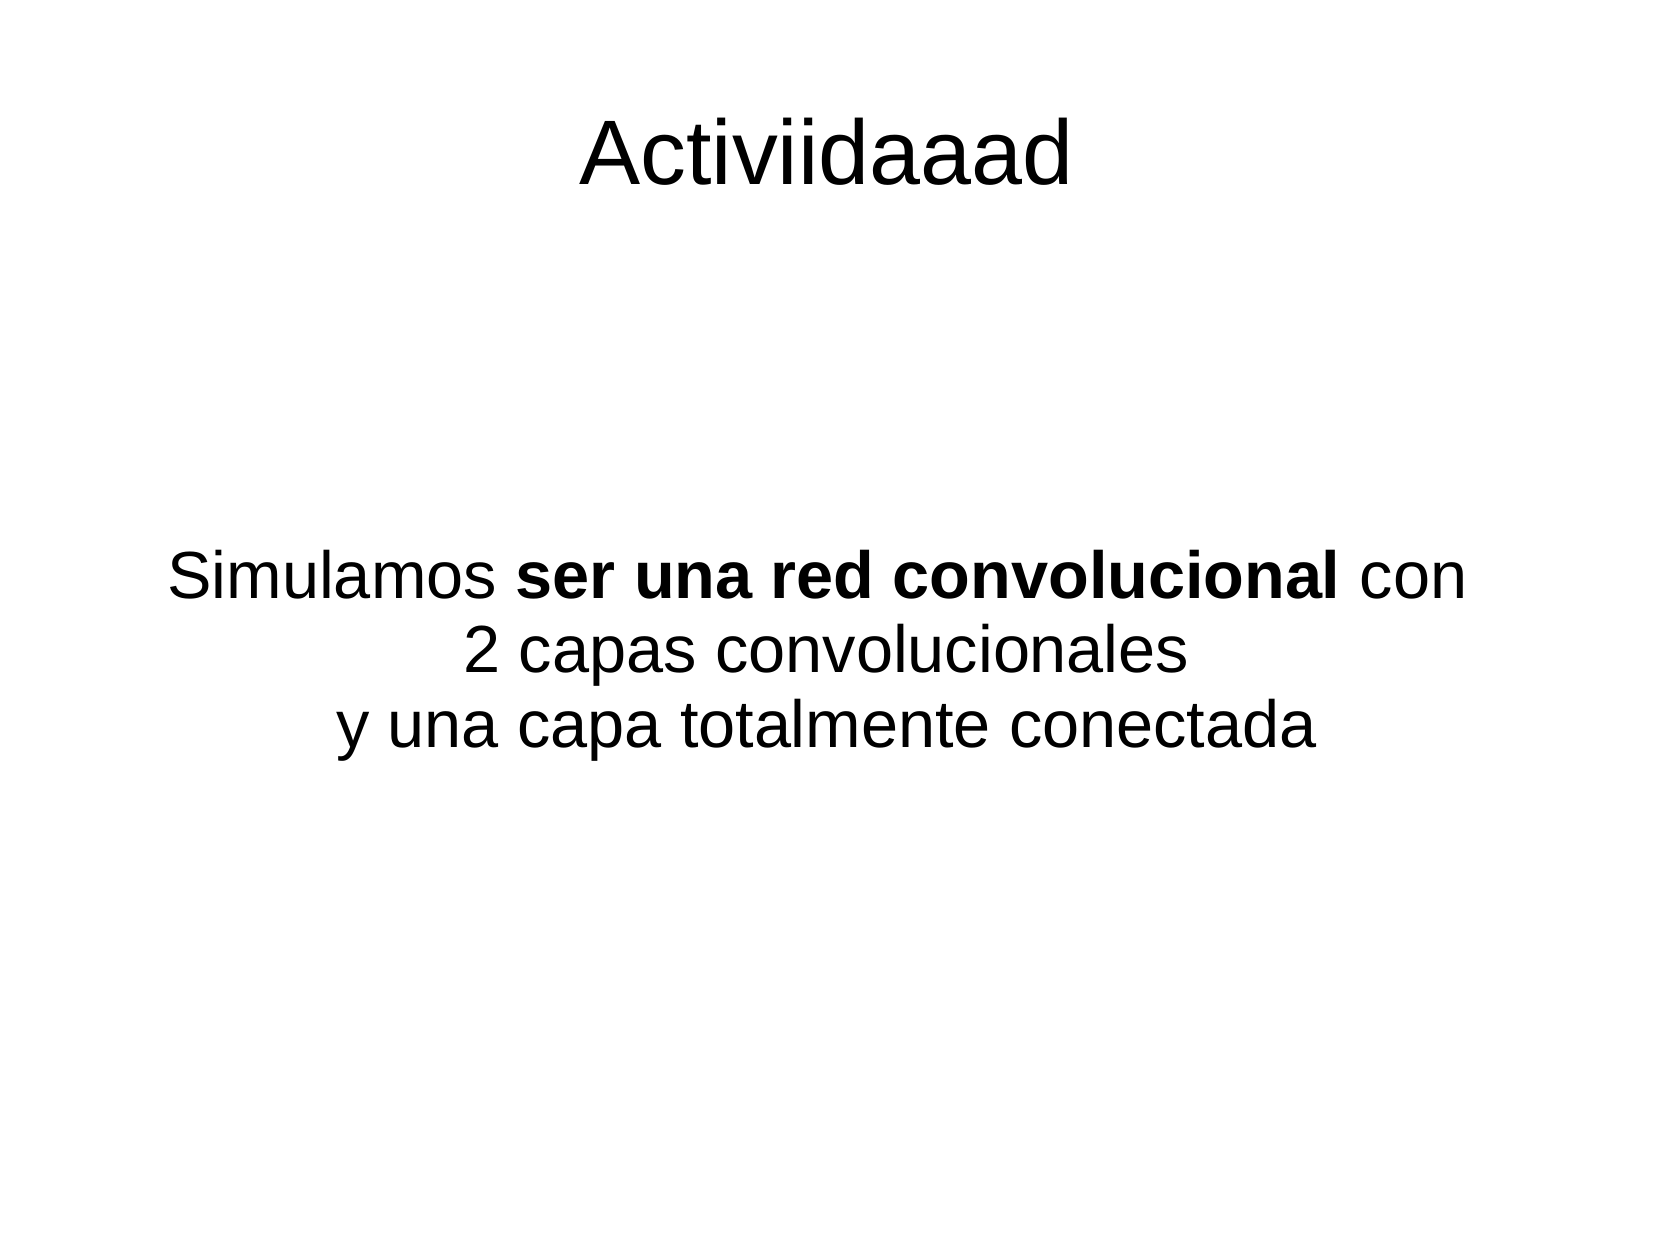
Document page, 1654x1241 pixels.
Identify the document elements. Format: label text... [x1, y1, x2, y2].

subtitle Simulamos ser una red convolucional con 2 capas convolucionales y una capa totalmente conectada [82, 290, 1571, 1010]
title Activiidaaad [82, 49, 1571, 257]
